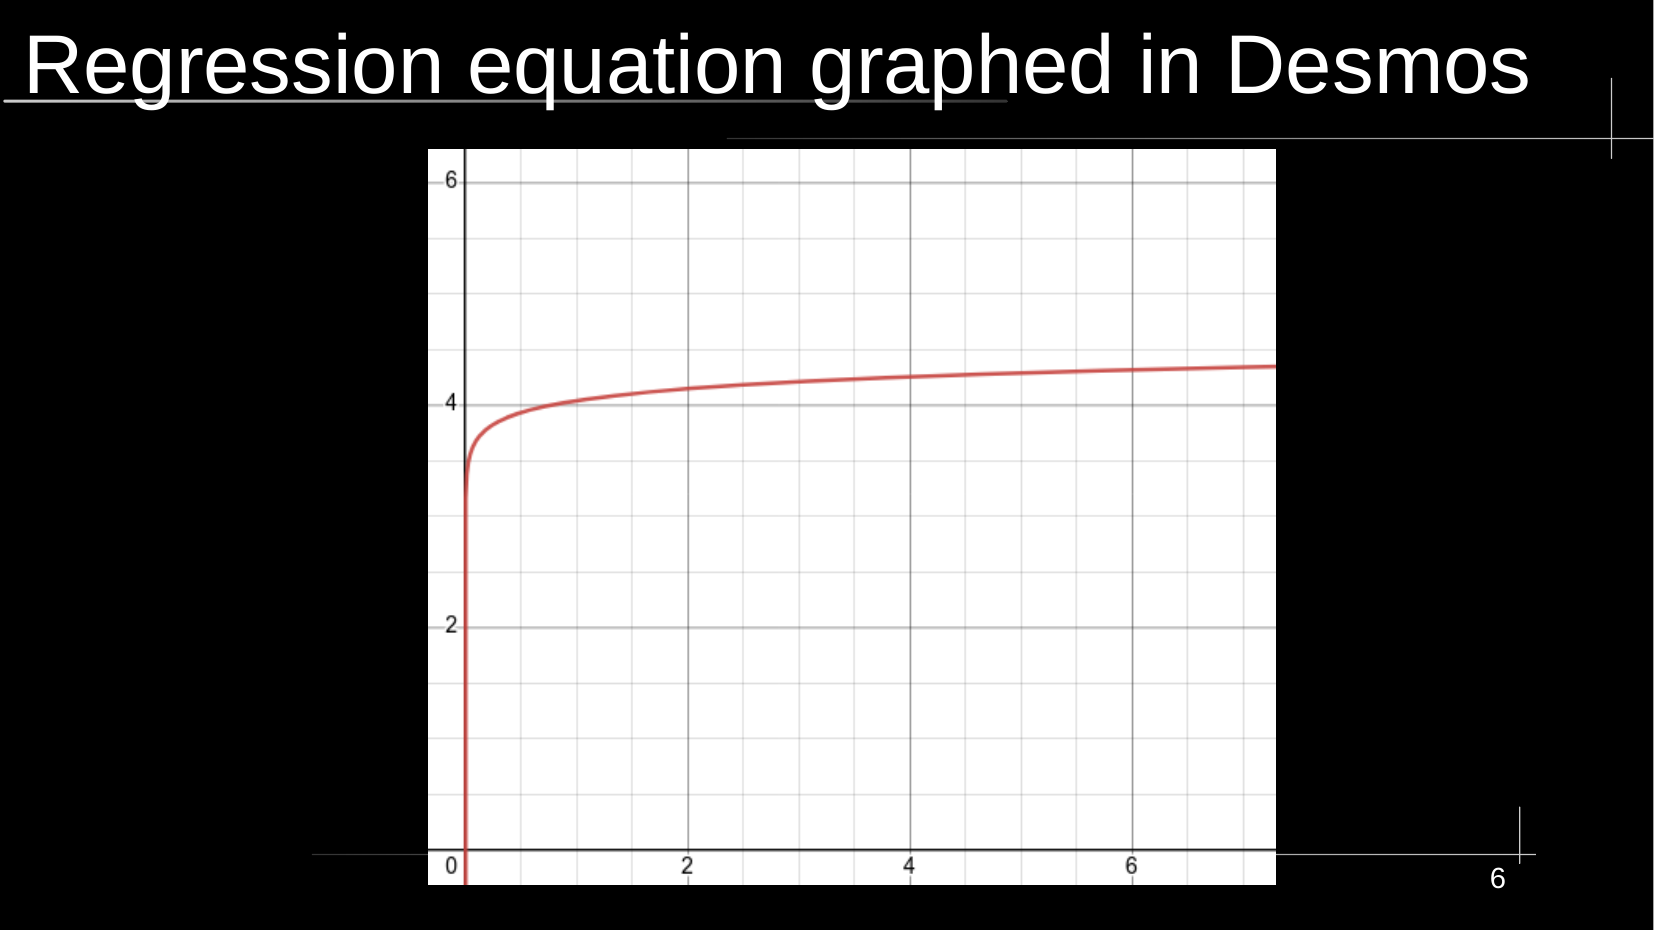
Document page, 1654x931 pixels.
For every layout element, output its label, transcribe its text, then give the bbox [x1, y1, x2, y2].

title Regression equation graphed in Desmos [23, 11, 1589, 119]
picture [428, 149, 1276, 885]
